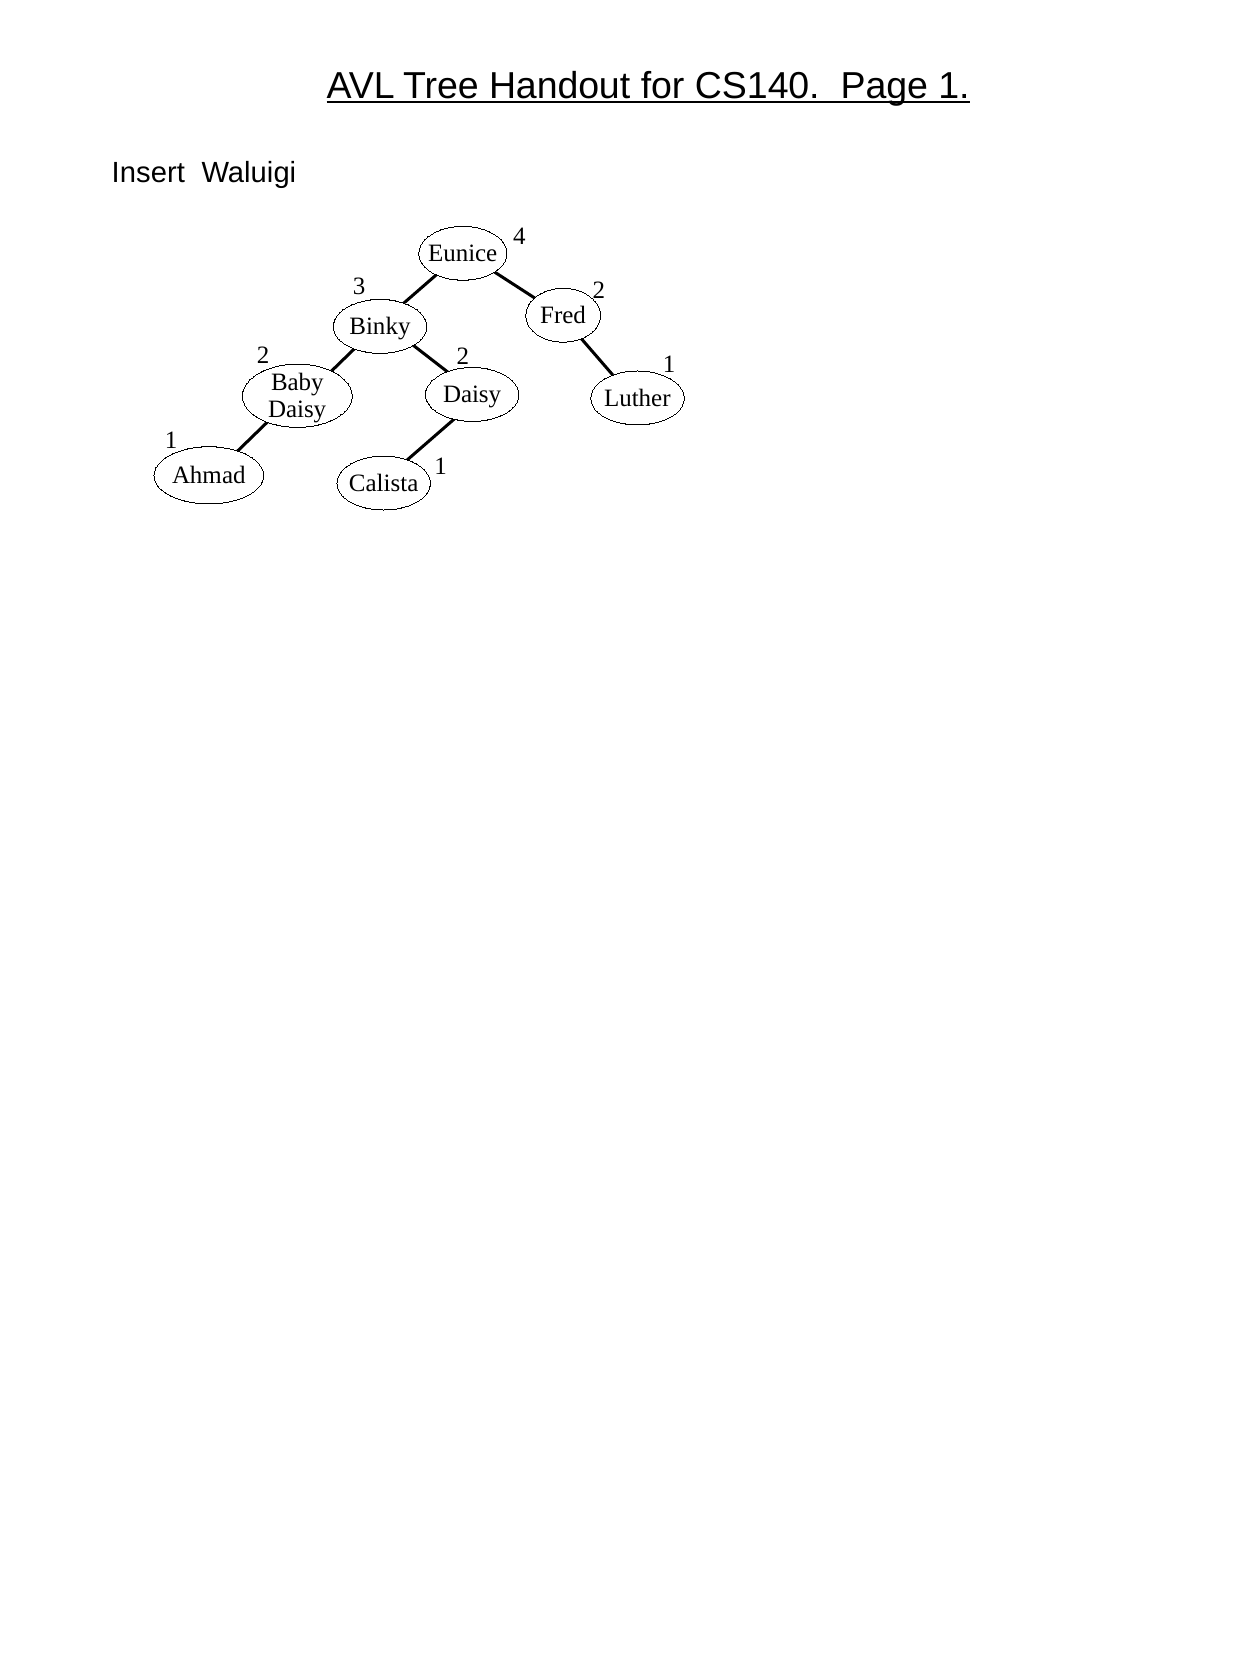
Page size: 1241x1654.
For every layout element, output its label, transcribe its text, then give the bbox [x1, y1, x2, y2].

text_box Calista [336, 456, 431, 511]
text_box 4 [498, 215, 541, 256]
text_box AVL Tree Handout for CS140. Page 1. [311, 57, 986, 115]
text_box Fred [525, 288, 601, 343]
text_box Ahmad [153, 446, 264, 504]
text_box Eunice [418, 226, 507, 281]
text_box 1 [419, 444, 462, 485]
text_box 2 [577, 268, 620, 309]
text_box 1 [150, 418, 193, 459]
text_box 2 [242, 333, 285, 374]
text_box 2 [441, 334, 485, 375]
text_box Baby Daisy [242, 364, 353, 428]
text_box Insert Waluigi [96, 149, 311, 197]
text_box Daisy [425, 368, 519, 422]
text_box 1 [648, 342, 691, 383]
text_box 3 [338, 265, 381, 306]
text_box Luther [590, 370, 685, 425]
text_box Binky [333, 299, 427, 354]
